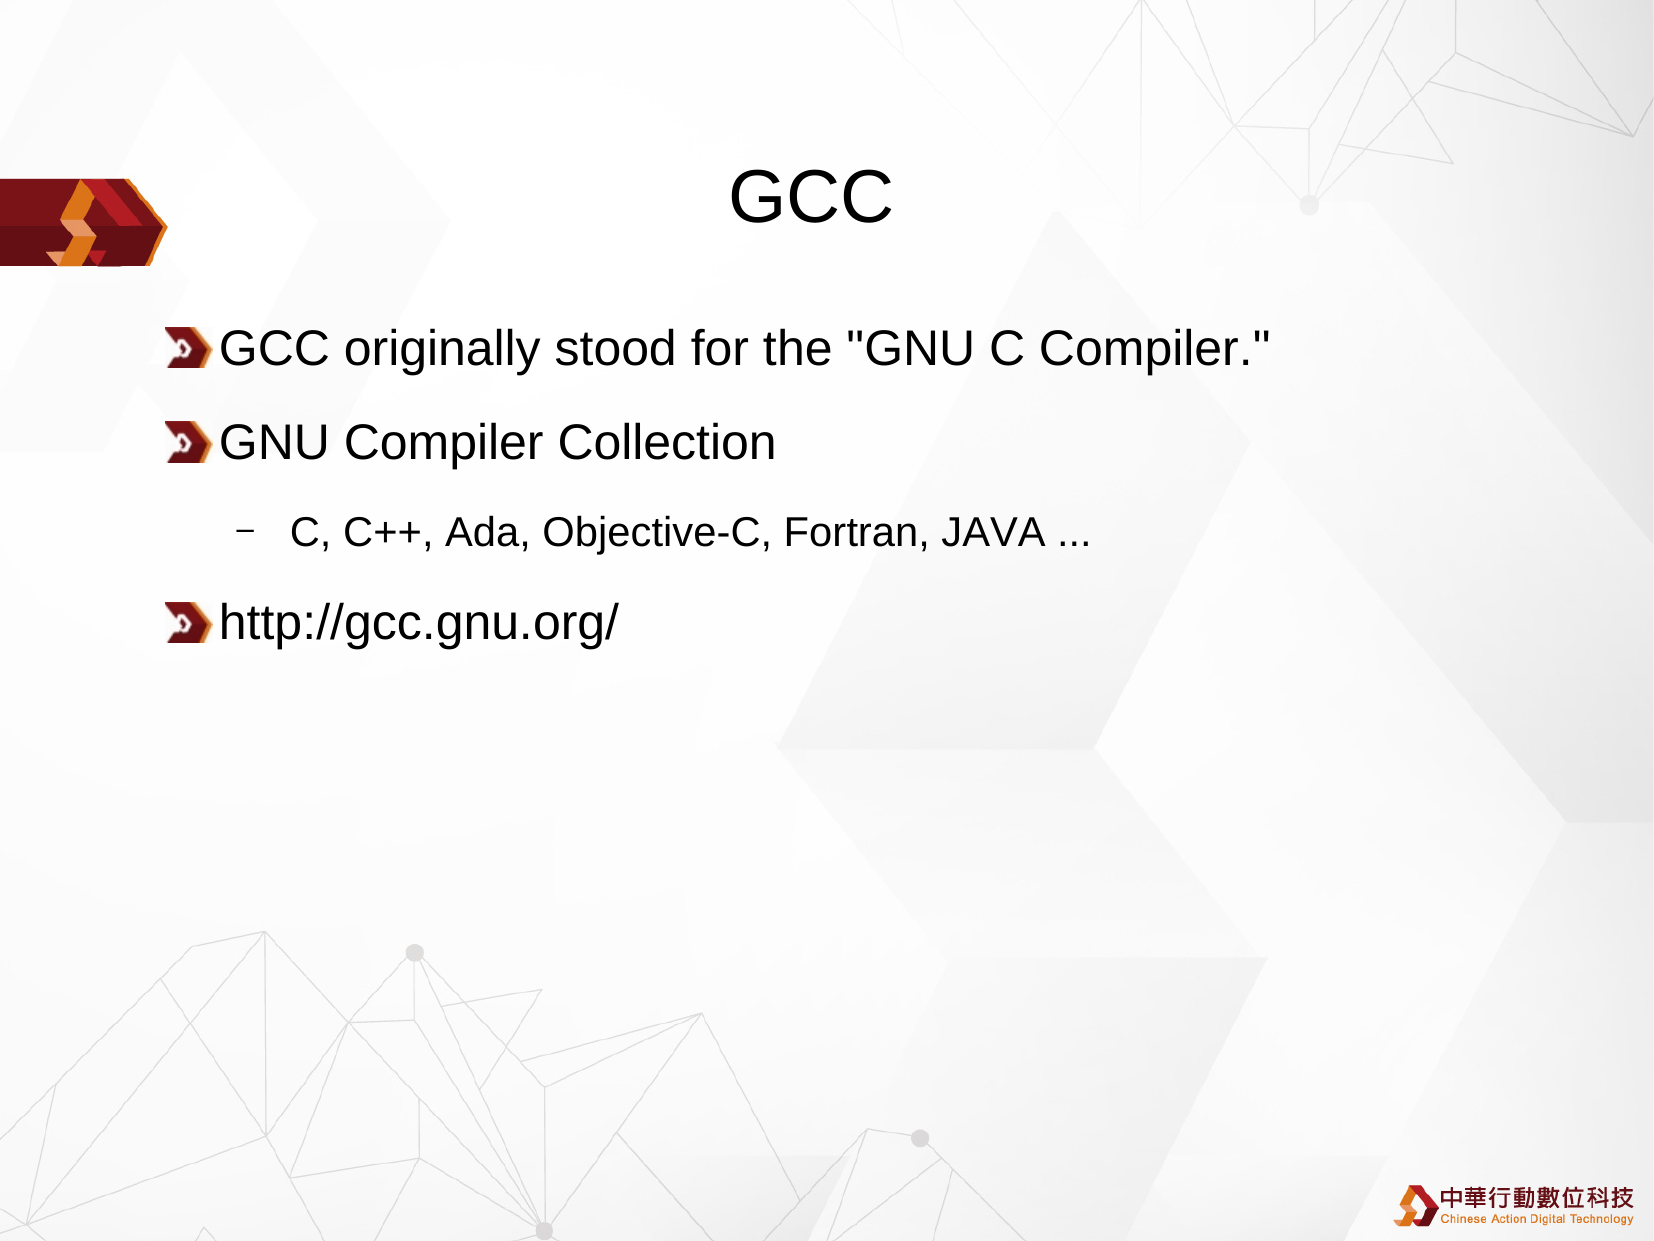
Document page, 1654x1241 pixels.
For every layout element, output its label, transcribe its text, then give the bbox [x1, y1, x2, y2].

list GCC originally stood for the "GNU C Compiler." GNU Compiler Collection C, C++, Ada, Objective-C, Fortran, JAVA ... http://gcc.gnu.org/ [118, 319, 1571, 1040]
title GCC [118, 112, 1506, 281]
picture [0, 0, 1654, 1241]
